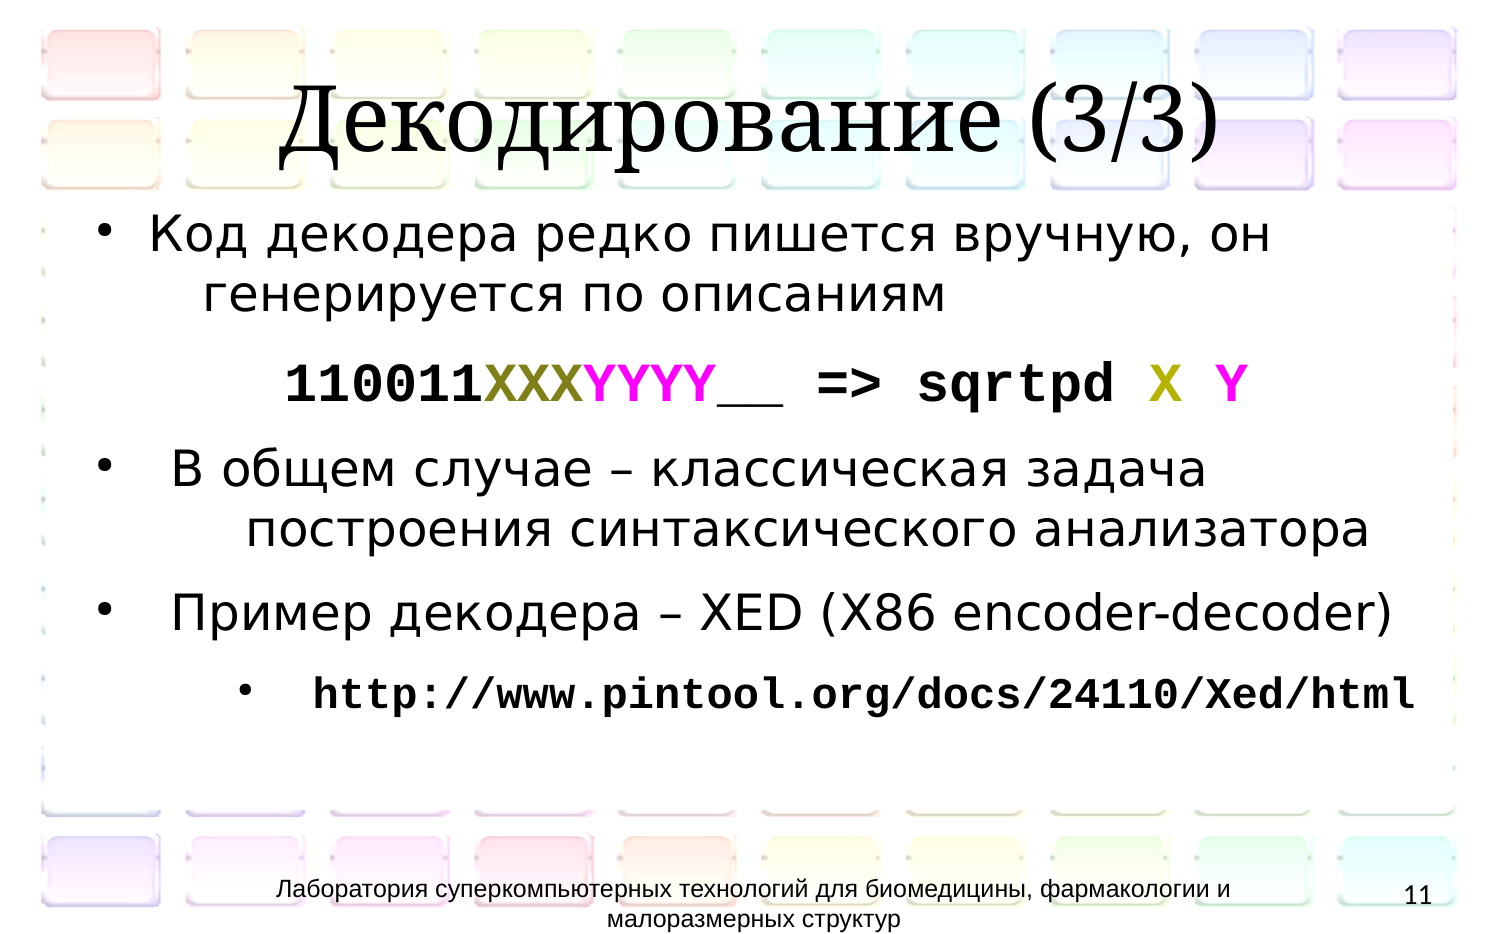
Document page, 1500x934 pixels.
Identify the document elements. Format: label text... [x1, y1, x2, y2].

text_box <номер> [1387, 868, 1473, 918]
list Код декодера редко пишется вручную, он генерируется по описаниям 110011XXXYYYY__ => sqrtpd X Y В общем случае – классическая задача построения синтаксического анализатора Пример декодера – XED (X86 encoder-decoder) http://www.pintool.org/docs/24110/Xed/html [45, 193, 1453, 810]
text_box Лаборатория суперкомпьютерных технологий для биомедицины, фармакологии и малоразмерных структур [171, 864, 1338, 915]
picture [0, 0, 1500, 934]
title Декодирование (3/3) [75, 37, 1426, 193]
